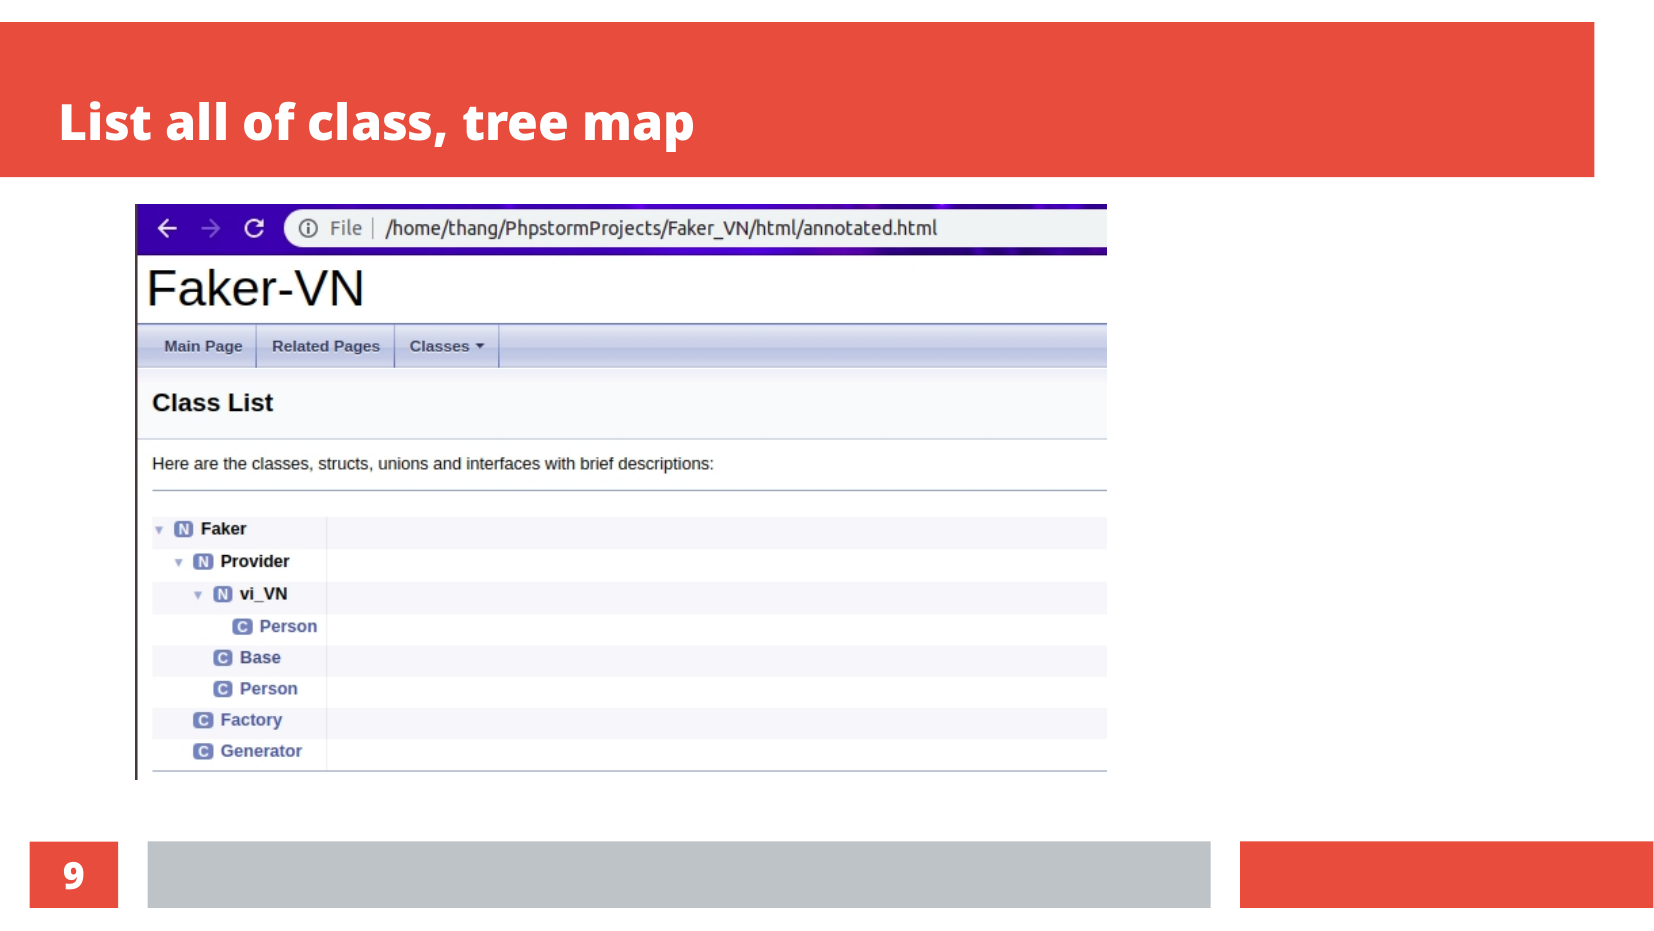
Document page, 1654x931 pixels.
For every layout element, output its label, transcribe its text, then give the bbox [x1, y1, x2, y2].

picture [135, 204, 1107, 781]
title List all of class, tree map [59, 44, 1595, 156]
